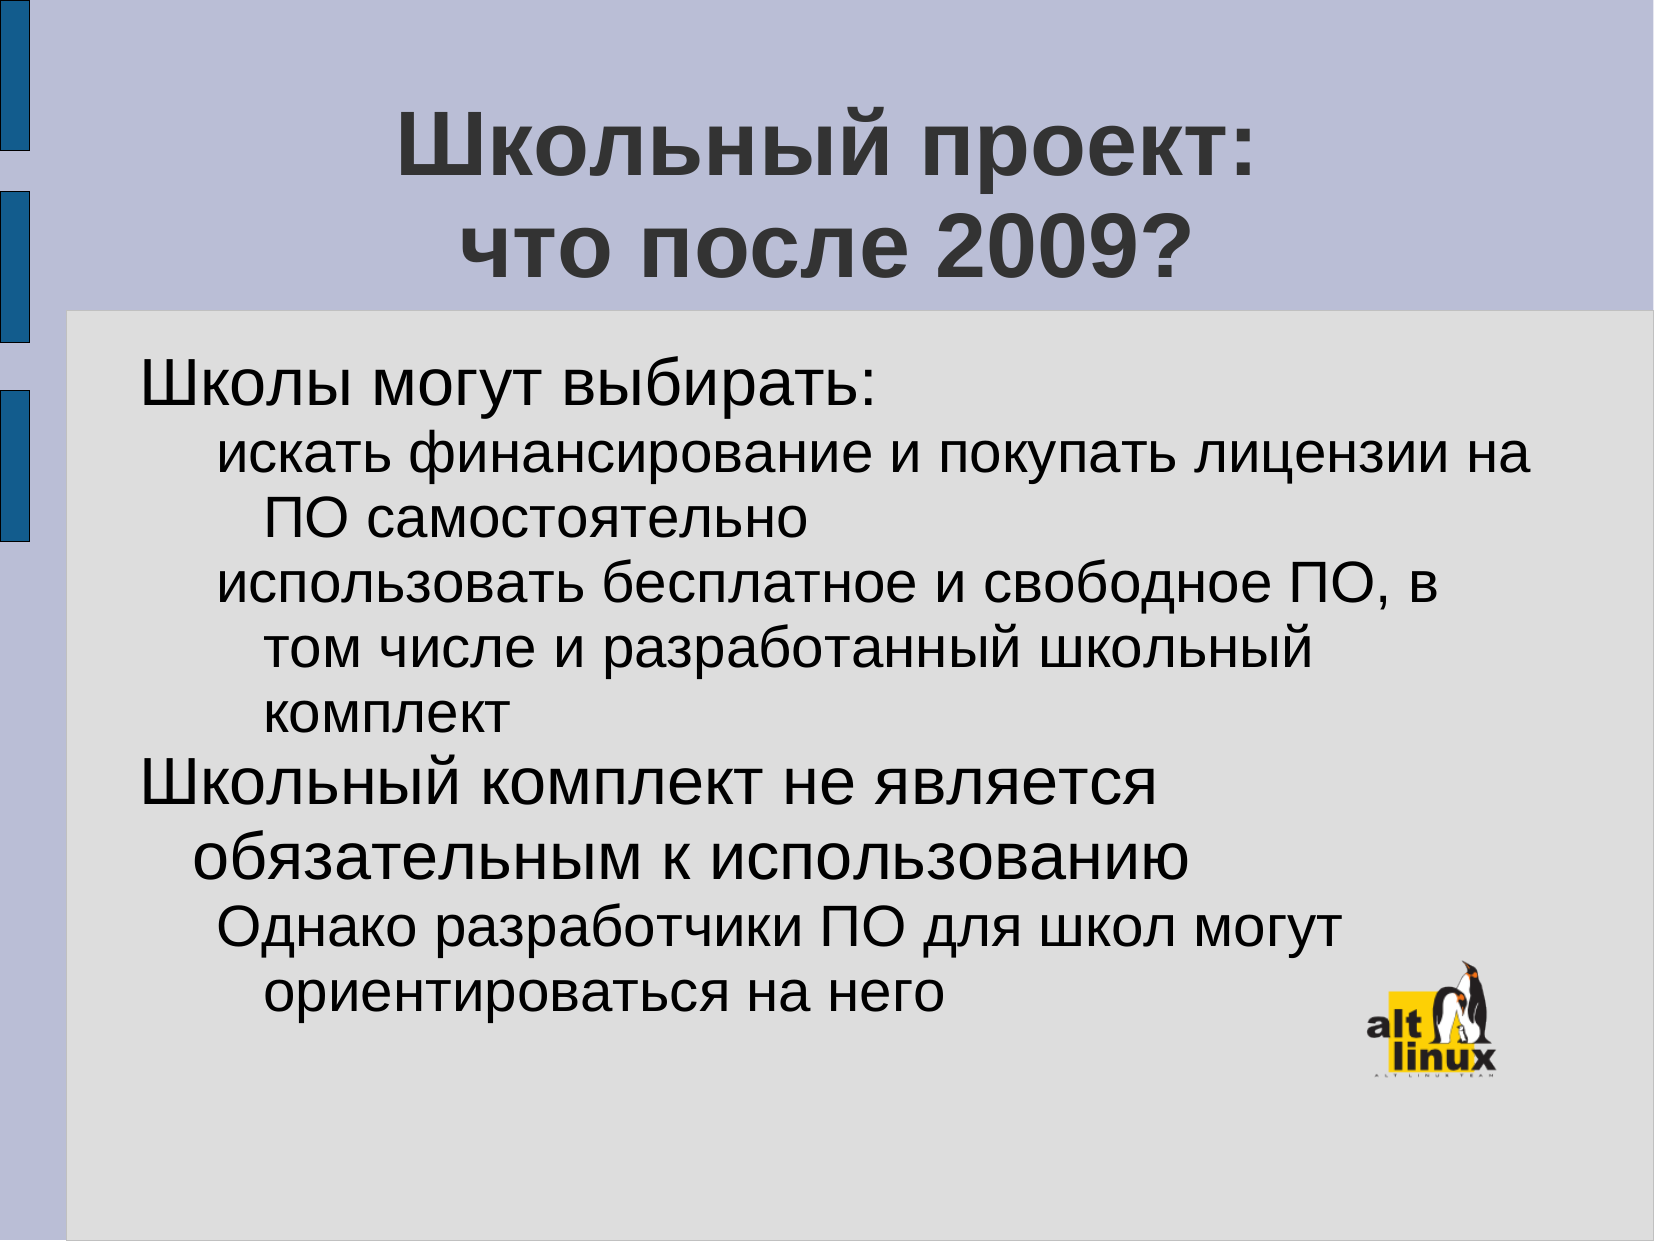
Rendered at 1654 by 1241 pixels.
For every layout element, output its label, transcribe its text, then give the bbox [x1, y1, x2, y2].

title Школьный проект: что после 2009? [121, 92, 1534, 298]
list Школы могут выбирать: искать финансирование и покупать лицензии на ПО самостоятельно использовать бесплатное и свободное ПО, в том числе и разработанный школьный комплект Школьный комплект не является обязательным к использованию Однако разработчики ПО для школ могут ориентироваться на него [121, 344, 1534, 1112]
